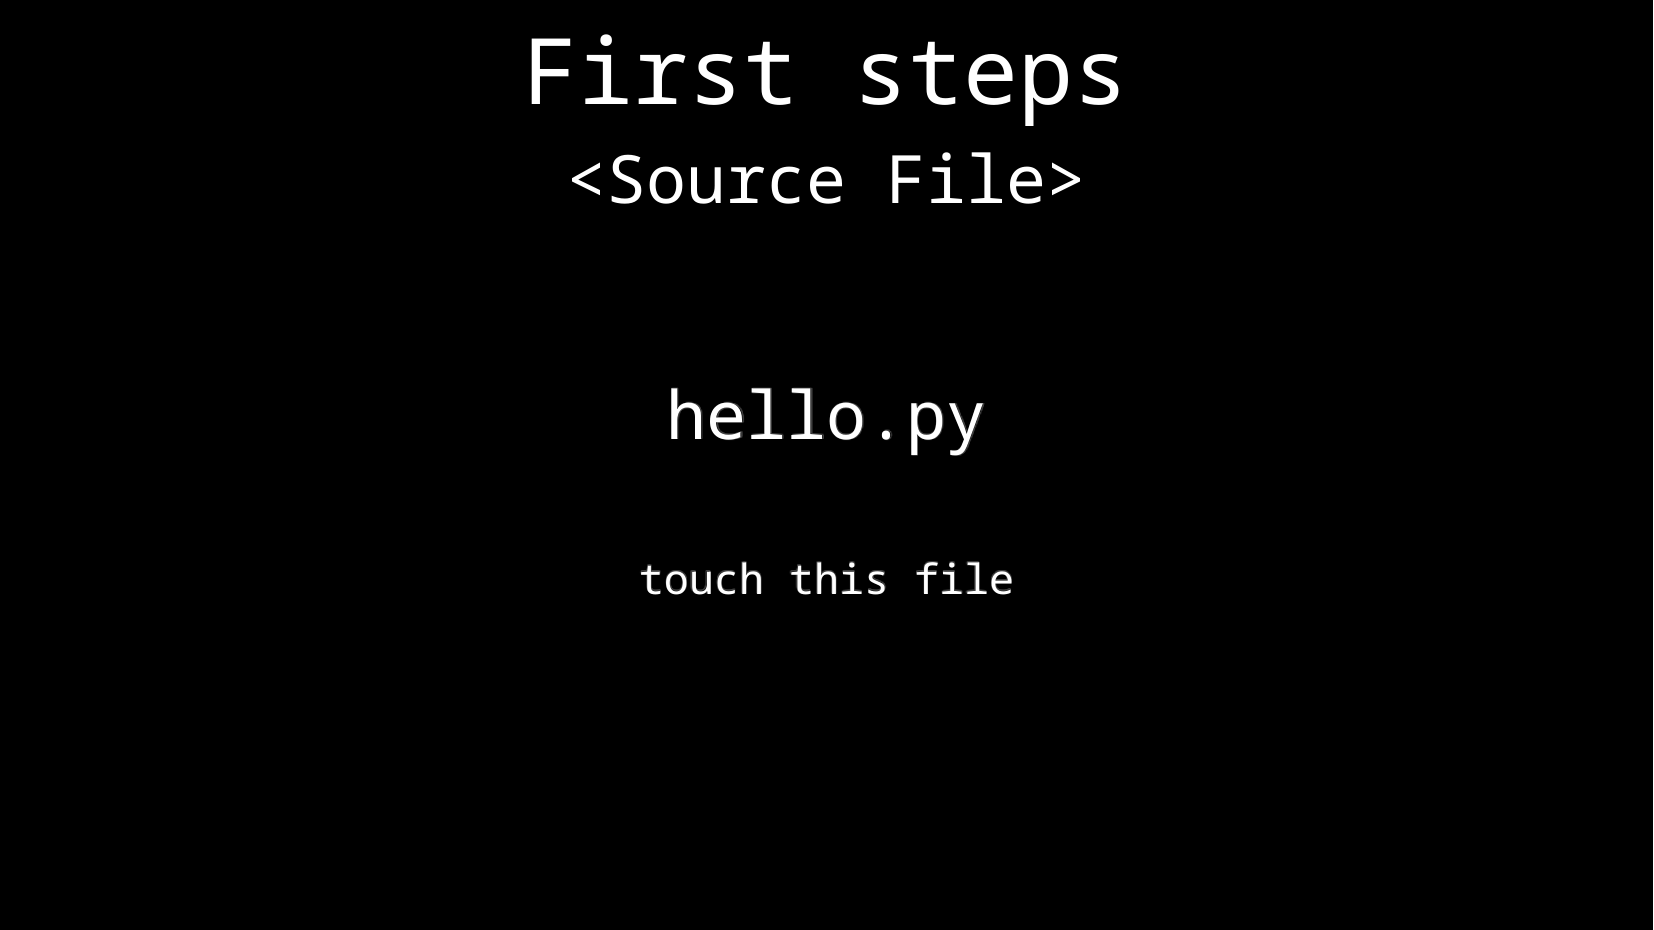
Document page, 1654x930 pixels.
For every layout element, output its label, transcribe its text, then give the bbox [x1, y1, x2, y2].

subtitle hello.py touch this file [82, 217, 1571, 757]
title First steps <Source File> [82, 35, 1571, 194]
